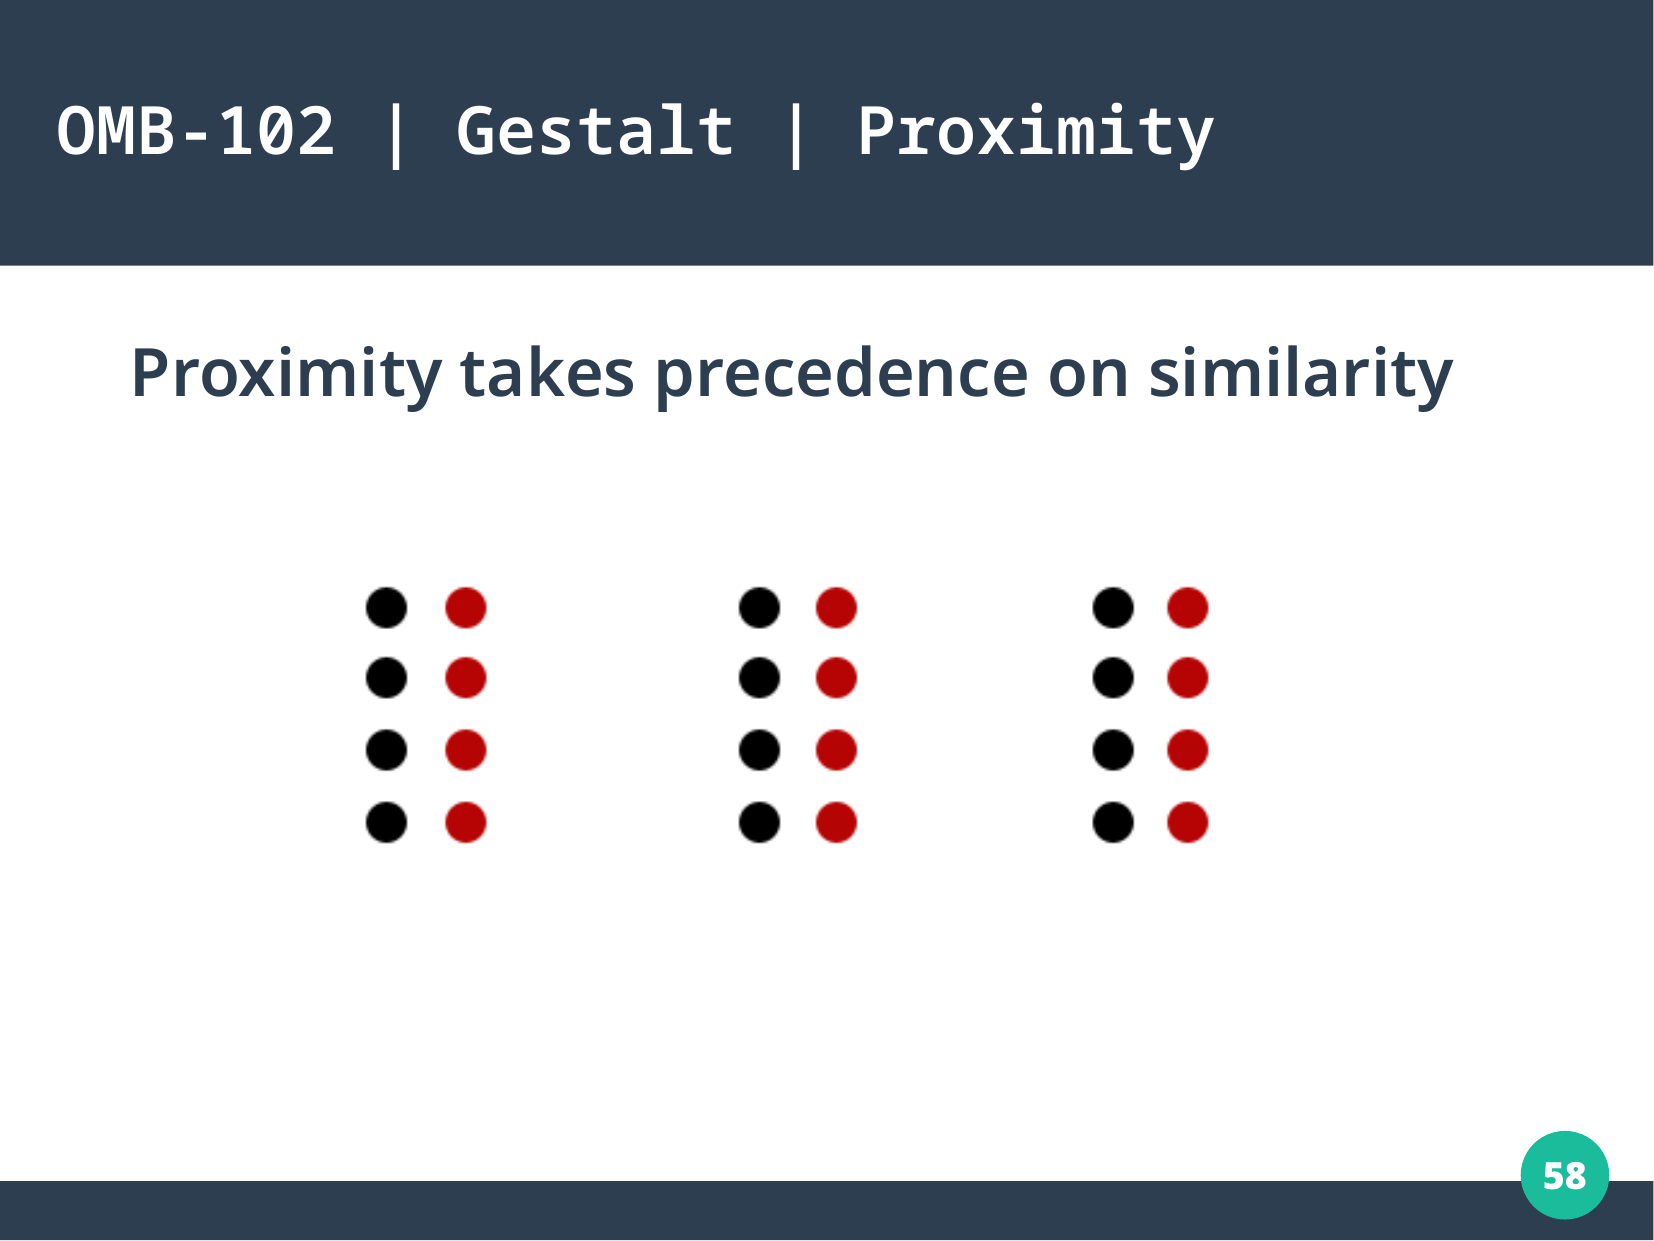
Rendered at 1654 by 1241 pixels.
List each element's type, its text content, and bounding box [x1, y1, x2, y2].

picture [232, 494, 1351, 952]
title OMB-102 | Gestalt | Proximity [56, 49, 1592, 207]
list Proximity takes precedence on similarity [59, 324, 1595, 1152]
